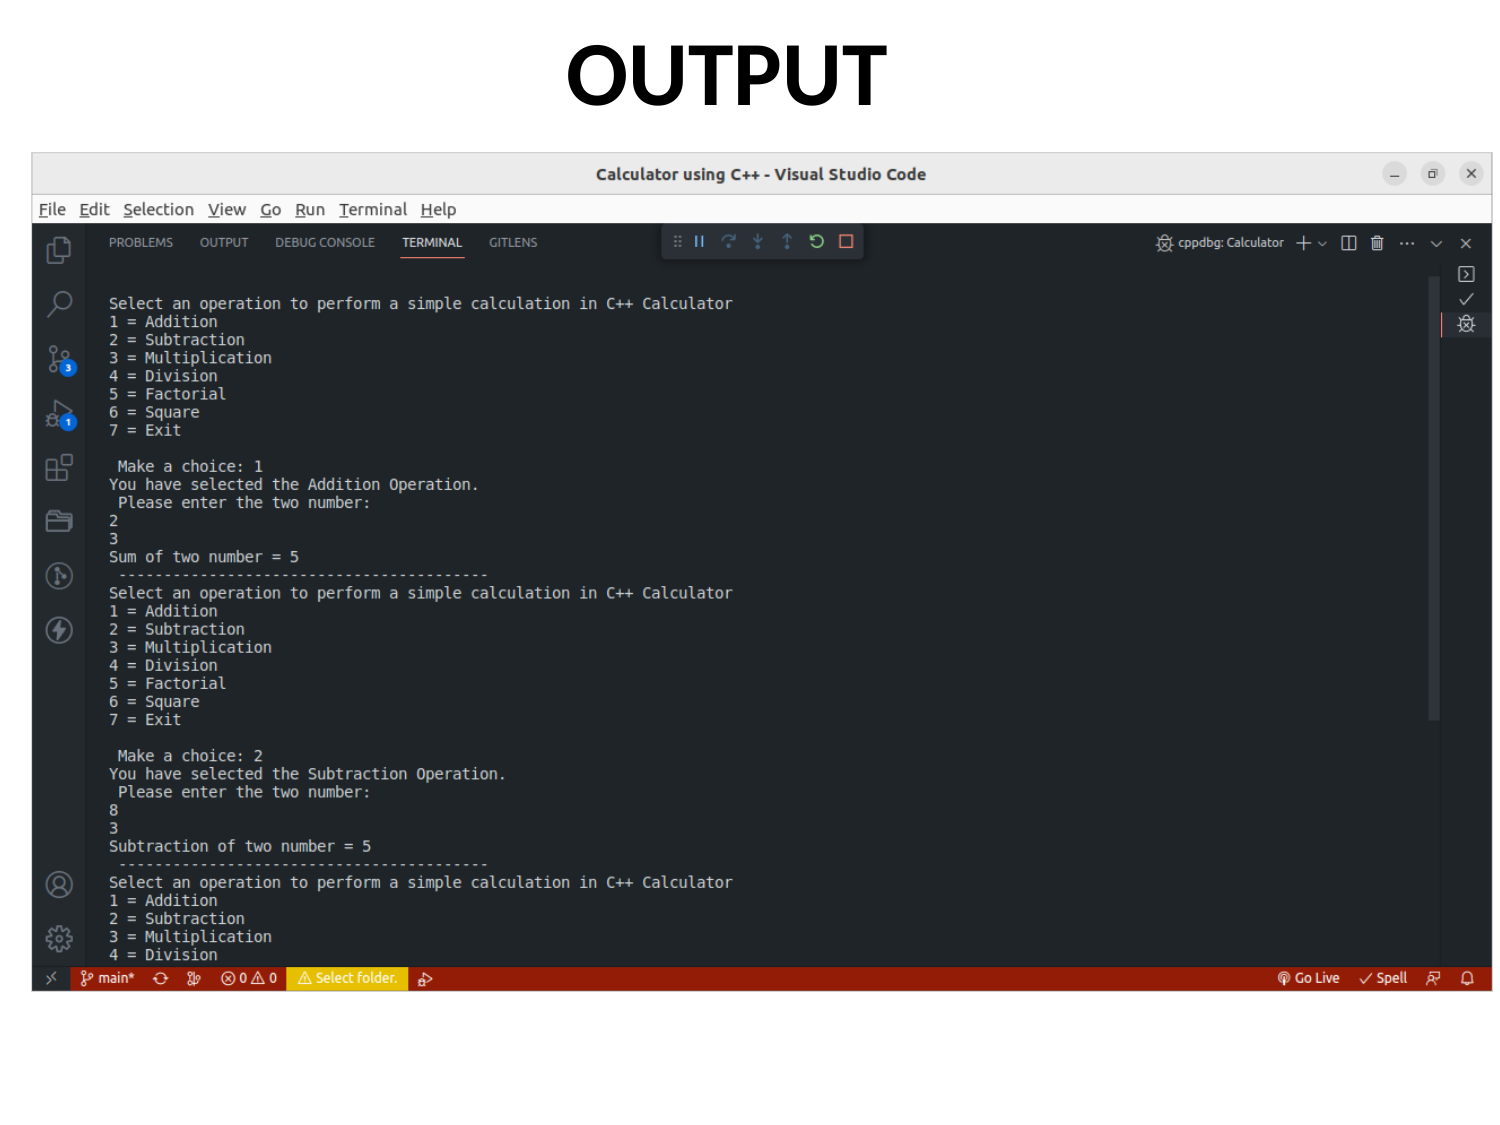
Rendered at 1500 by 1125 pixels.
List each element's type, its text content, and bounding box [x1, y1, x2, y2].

picture [31, 152, 1493, 992]
title OUTPUT [52, 0, 1403, 152]
